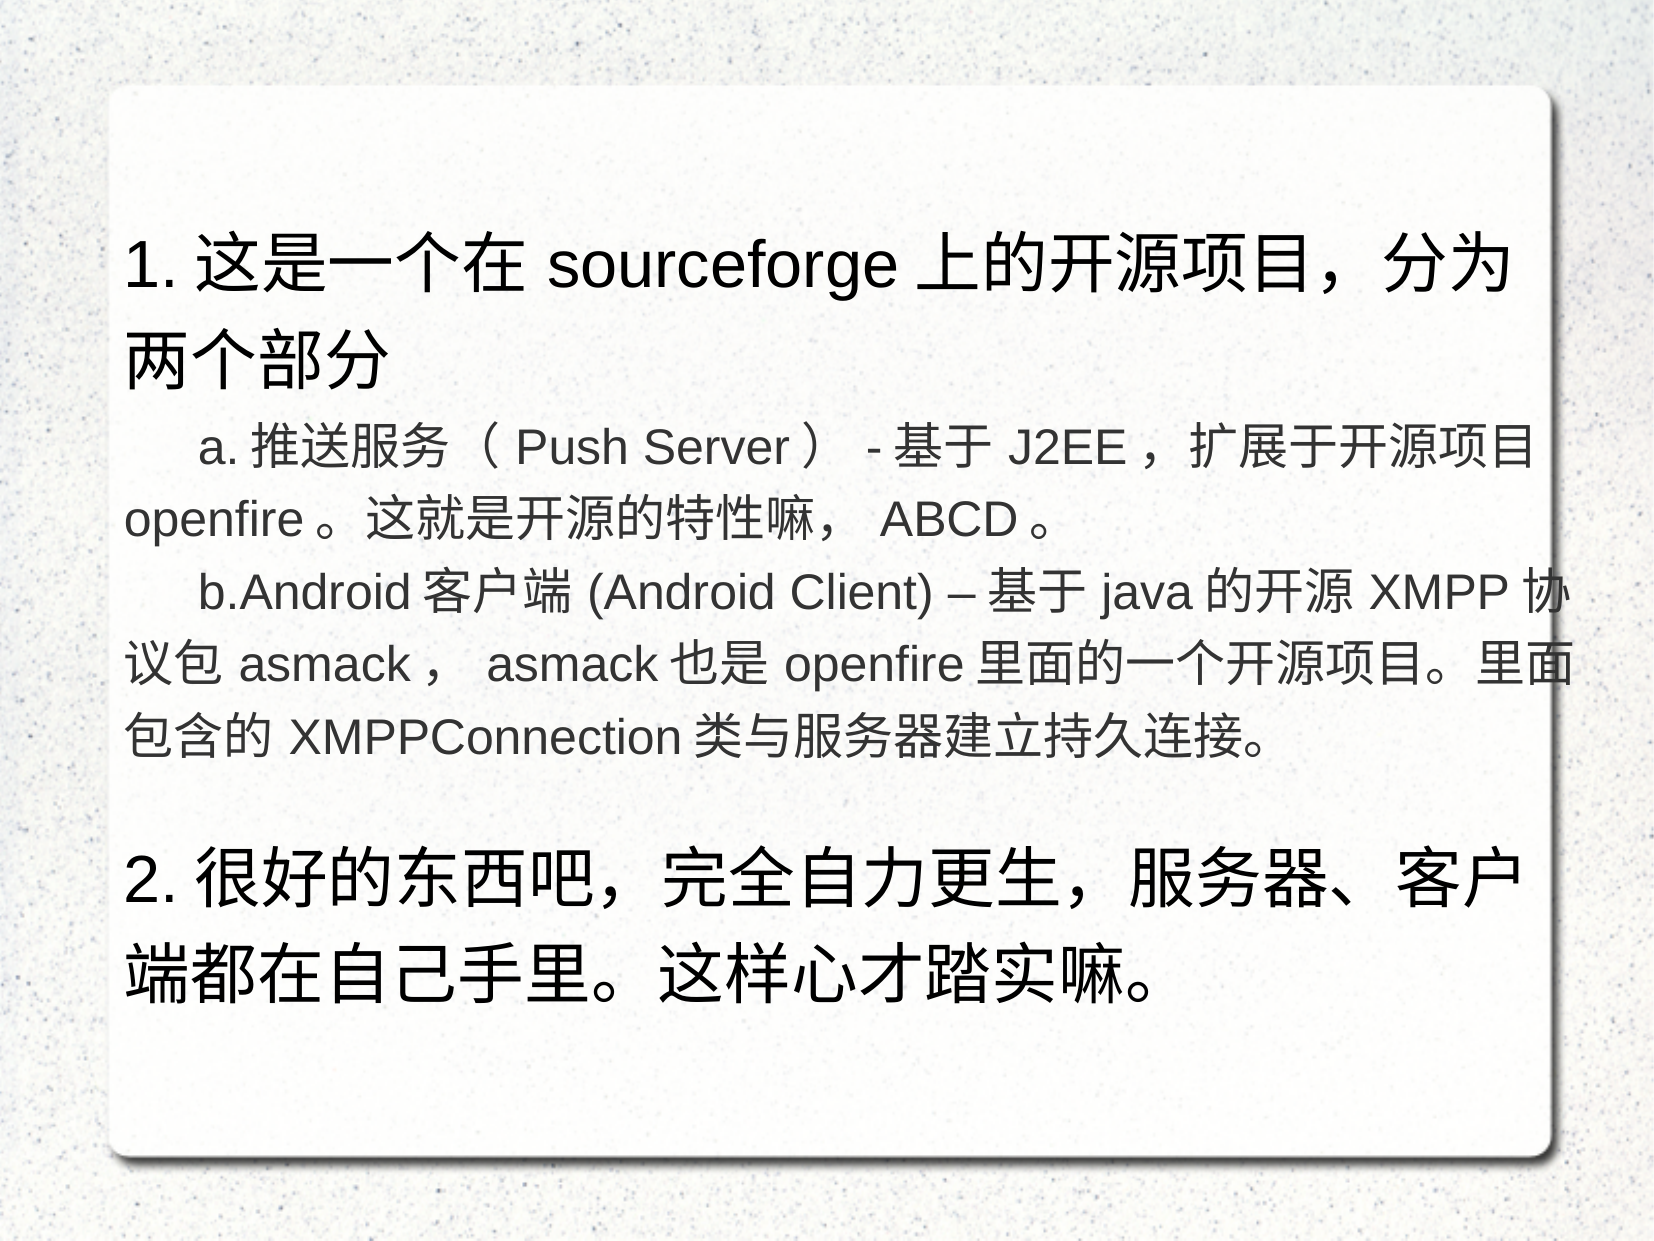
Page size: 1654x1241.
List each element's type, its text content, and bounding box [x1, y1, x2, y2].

picture [0, 0, 1654, 1241]
subtitle 1.这是一个在sourceforge上的开源项目，分为两个部分 a.推送服务（Push Server）-基于J2EE，扩展于开源项目openfire。这就是开源的特性嘛，ABCD。 b.Android客户端(Android Client) –基于java的开源XMPP协议包asmack，asmack也是openfire里面的一个开源项目。里面包含的XMPPConnection类与服务器建立持久连接。 2.很好的东西吧，完全自力更生，服务器、客户端都在自己手里。这样心才踏实嘛。 [124, 47, 1580, 1182]
